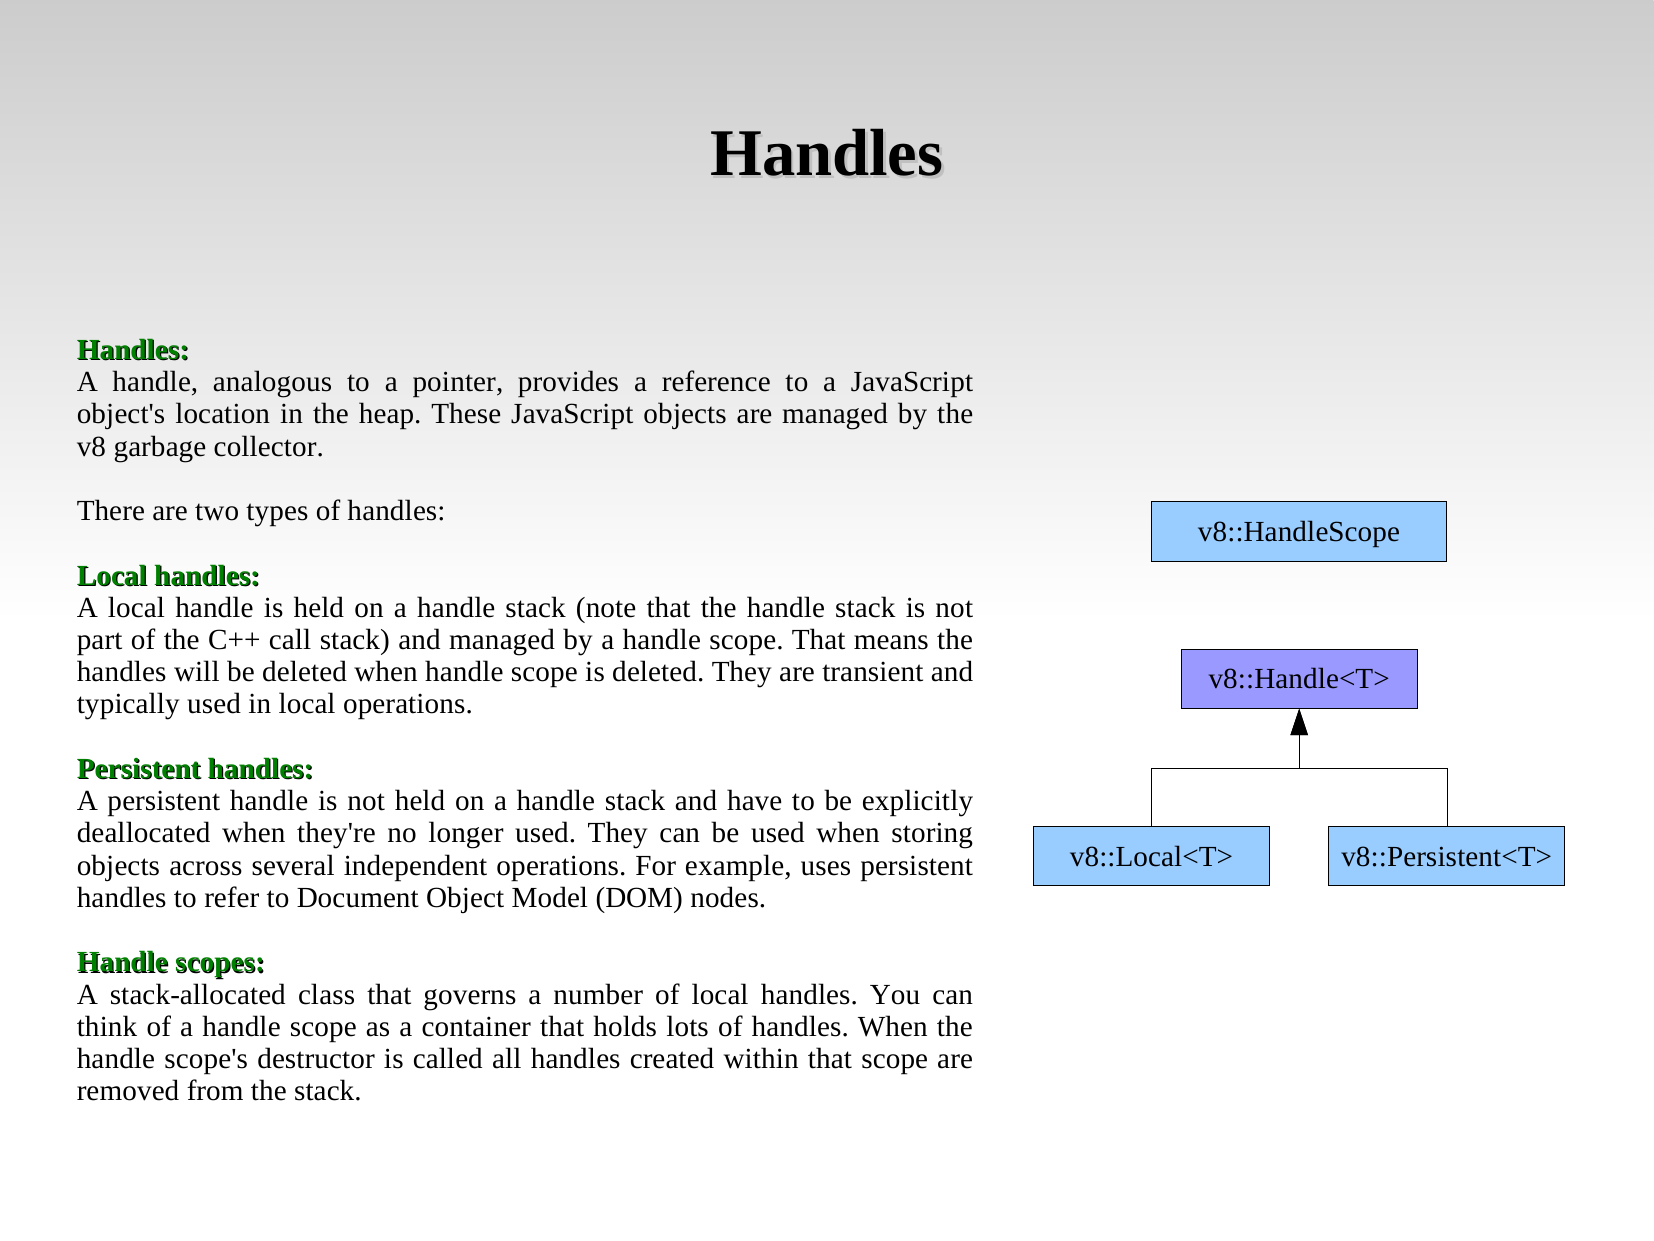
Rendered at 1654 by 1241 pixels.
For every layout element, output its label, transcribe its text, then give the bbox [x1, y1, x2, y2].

text_box v8::Handle<T> [1181, 649, 1418, 709]
text_box v8::Local<T> [1033, 826, 1270, 886]
text_box v8::Persistent<T> [1328, 826, 1565, 886]
title Handles [82, 56, 1571, 250]
text_box v8::HandleScope [1151, 501, 1447, 562]
subtitle Handles: A handle, analogous to a pointer, provides a reference to a JavaScript object's location in the heap. These JavaScript objects are managed by the v8 garbage collector. There are two types of handles: Local handles: A local handle is held on a handle stack (note that the handle stack is not part of the C++ call stack) and managed by a handle scope. That means the handles will be deleted when handle scope is deleted. They are transient and typically used in local operations. Persistent handles: A persistent handle is not held on a handle stack and have to be explicitly deallocated when they're no longer used. They can be used when storing objects across several independent operations. For example, uses persistent handles to refer to Document Object Model (DOM) nodes. Handle scopes: A stack-allocated class that governs a number of local handles. You can think of a handle scope as a container that holds lots of handles. When the handle scope's destructor is called all handles created within that scope are removed from the stack. [76, 318, 975, 1123]
